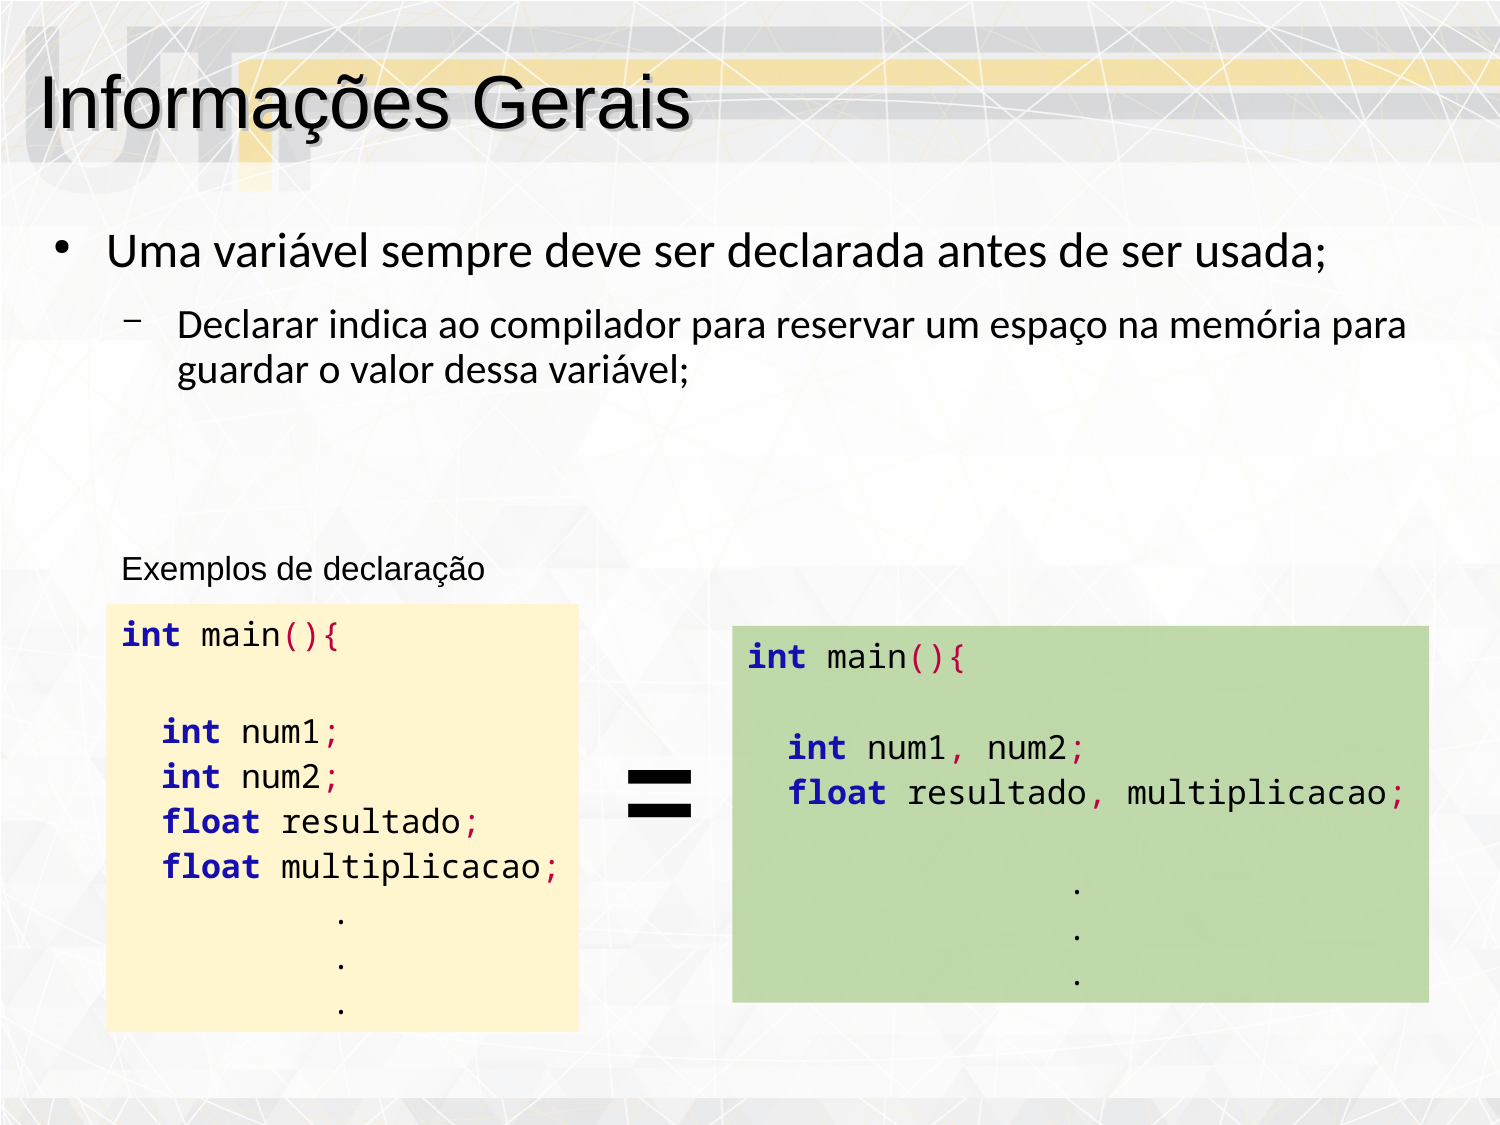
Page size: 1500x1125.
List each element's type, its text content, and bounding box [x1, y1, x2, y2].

title Informações Gerais [23, 18, 1489, 178]
text_box = [608, 714, 711, 870]
text_box int main(){ int num1; int num2; float resultado; float multiplicacao; . . . [106, 604, 579, 1002]
text_box int main(){ int num1, num2; float resultado, multiplicacao; . . . [732, 625, 1430, 981]
text_box Exemplos de declaração [106, 543, 546, 596]
list Uma variável sempre deve ser declarada antes de ser usada; Declarar indica ao compilador para reservar um espaço na memória para guardar o valor dessa variável; [35, 224, 1477, 1087]
